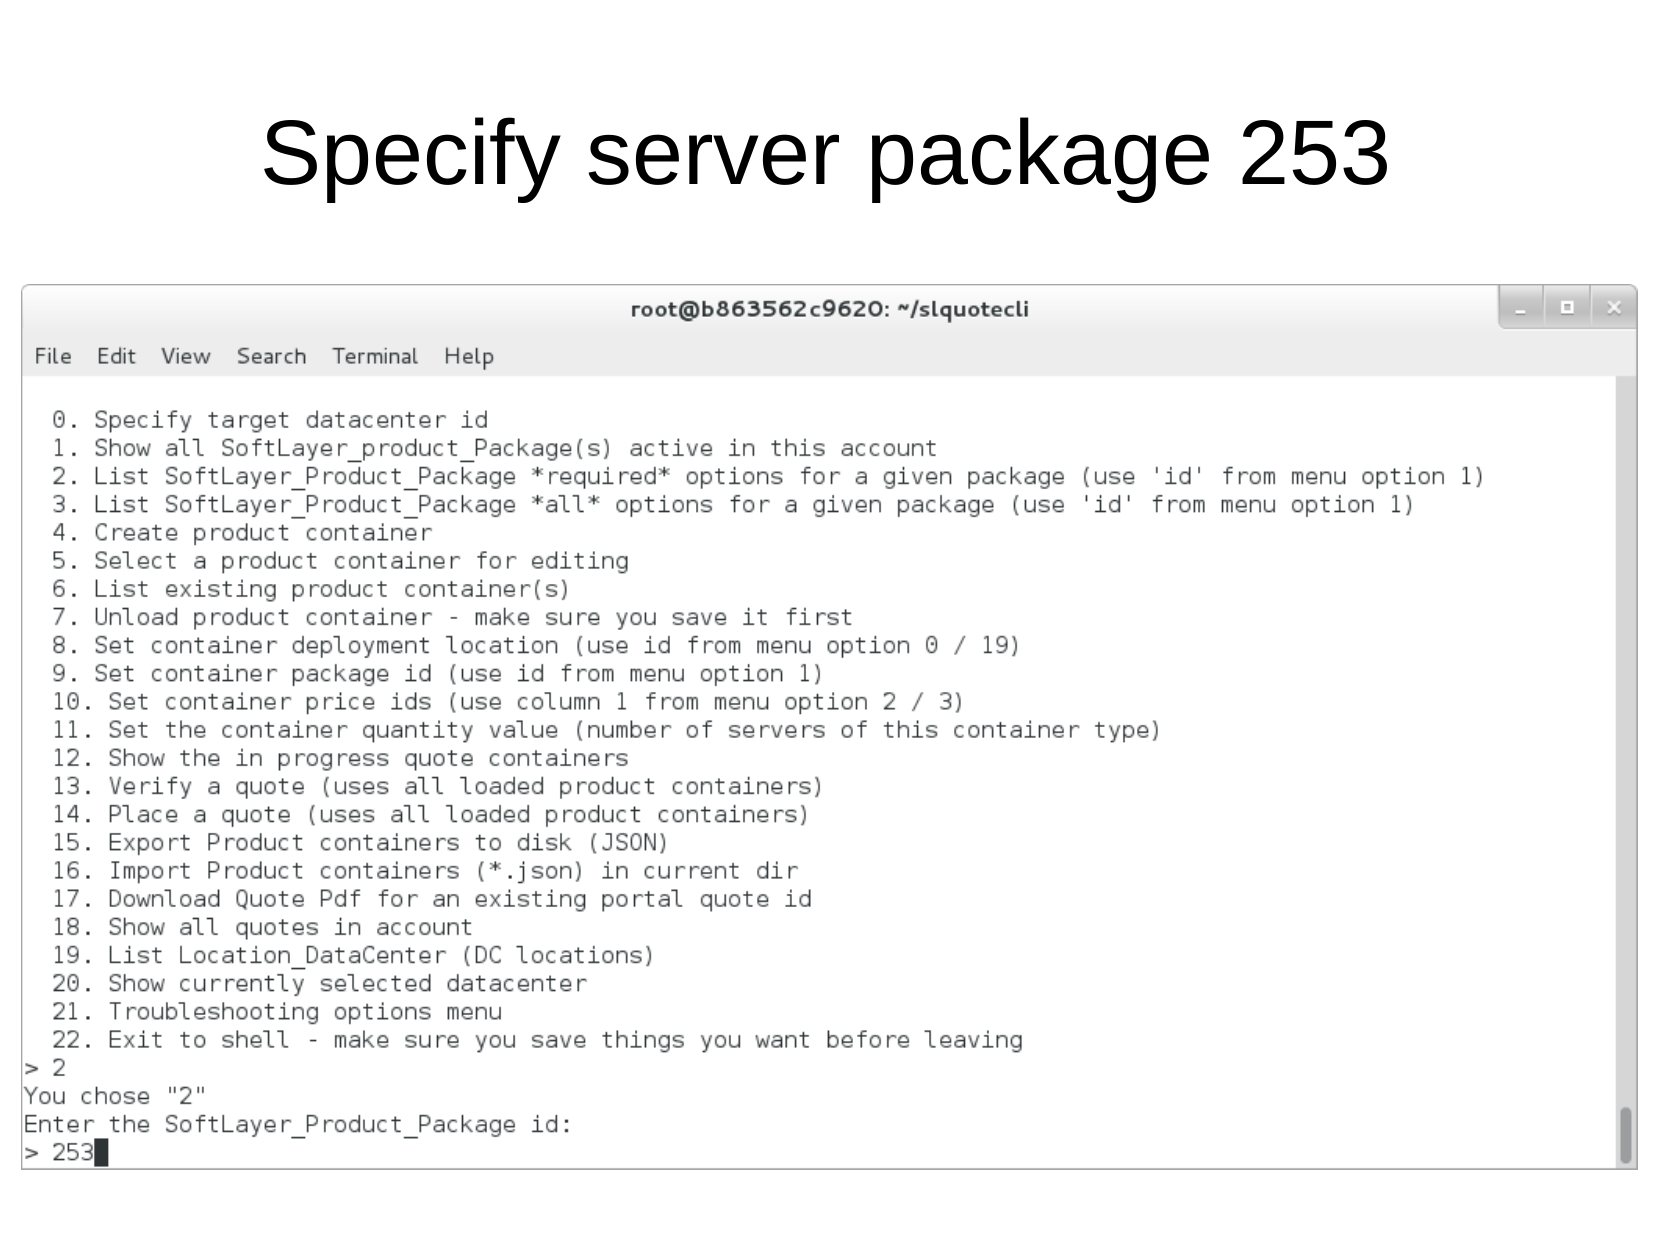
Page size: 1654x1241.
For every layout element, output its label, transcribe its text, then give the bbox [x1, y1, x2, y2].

picture [21, 284, 1638, 1170]
title Specify server package 253 [82, 49, 1571, 257]
